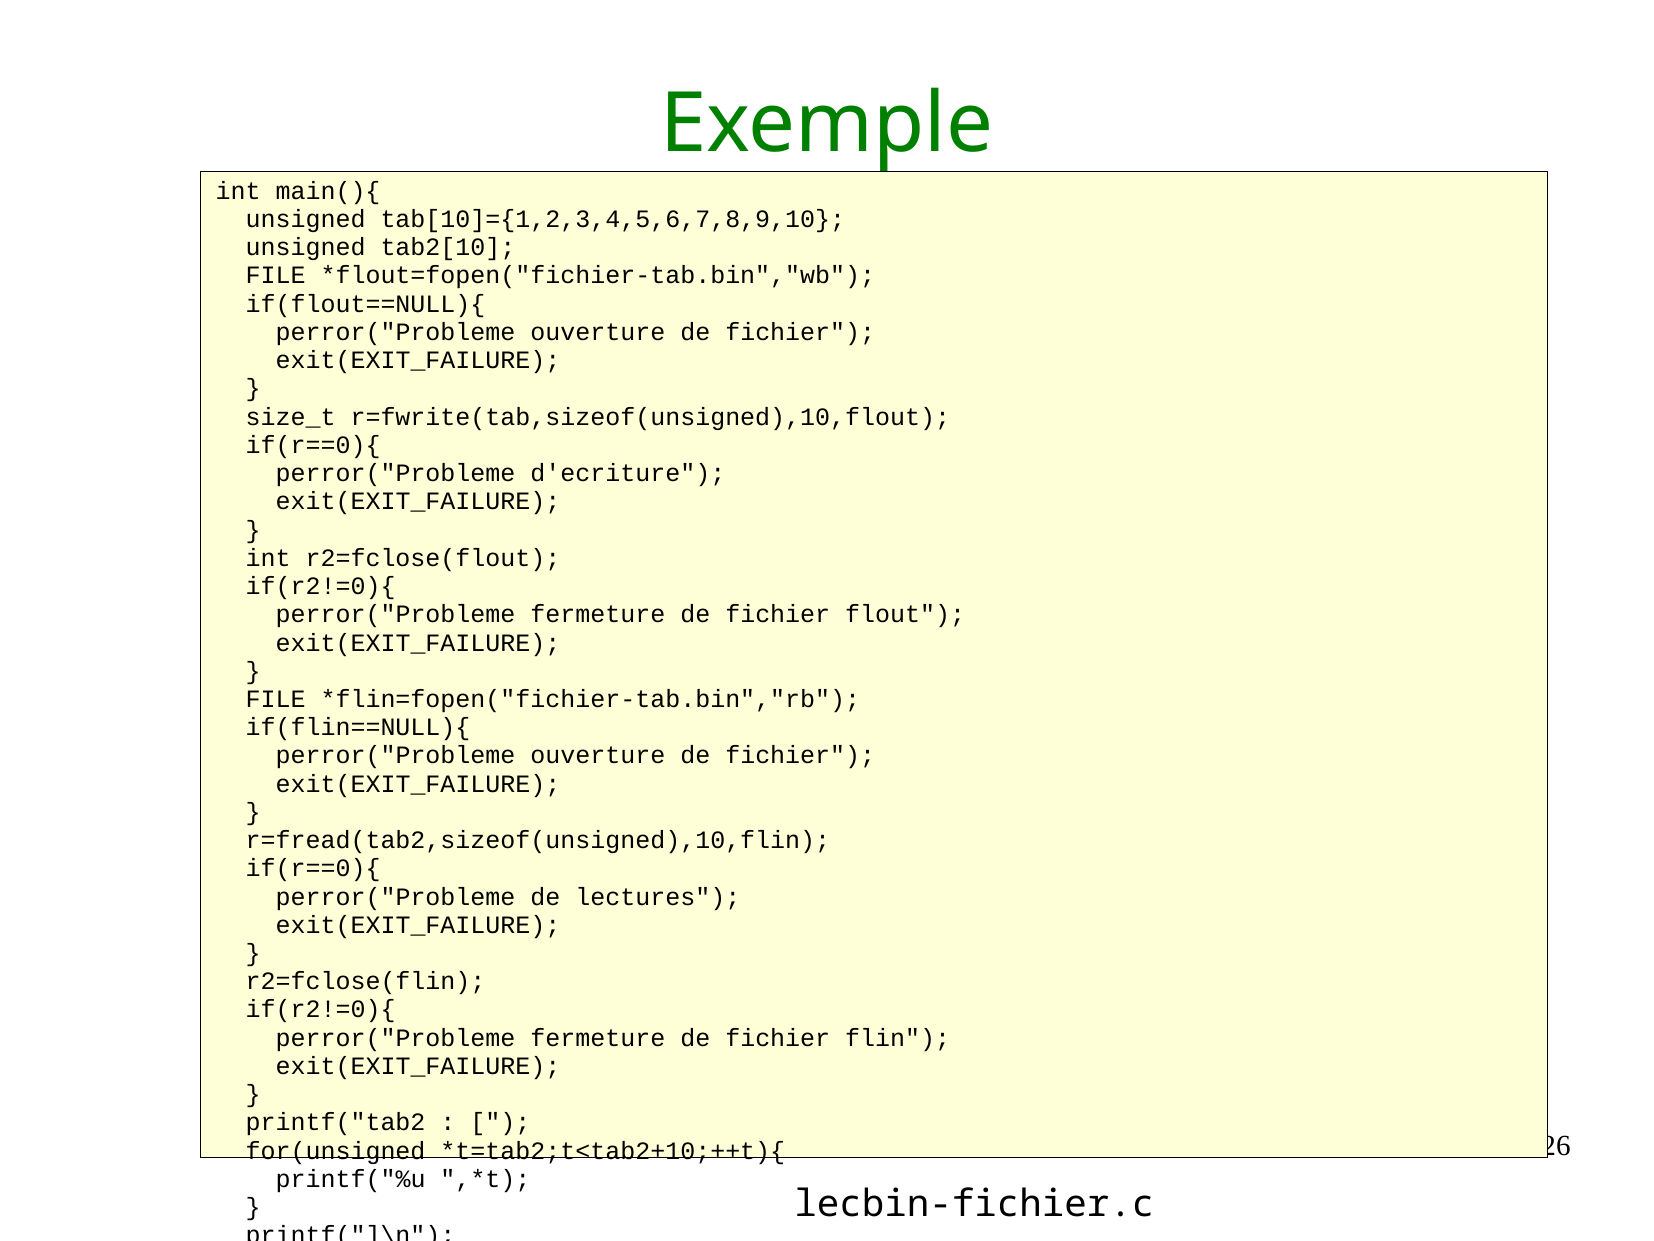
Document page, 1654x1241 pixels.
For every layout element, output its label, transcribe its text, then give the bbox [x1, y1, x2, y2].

text_box lecbin-fichier.c [779, 1169, 1276, 1227]
text_box int main(){ unsigned tab[10]={1,2,3,4,5,6,7,8,9,10}; unsigned tab2[10]; FILE *flout=fopen("fichier-tab.bin","wb"); if(flout==NULL){ perror("Probleme ouverture de fichier"); exit(EXIT_FAILURE); } size_t r=fwrite(tab,sizeof(unsigned),10,flout); if(r==0){ perror("Probleme d'ecriture"); exit(EXIT_FAILURE); } int r2=fclose(flout); if(r2!=0){ perror("Probleme fermeture de fichier flout"); exit(EXIT_FAILURE); } FILE *flin=fopen("fichier-tab.bin","rb"); if(flin==NULL){ perror("Probleme ouverture de fichier"); exit(EXIT_FAILURE); } r=fread(tab2,sizeof(unsigned),10,flin); if(r==0){ perror("Probleme de lectures"); exit(EXIT_FAILURE); } r2=fclose(flin); if(r2!=0){ perror("Probleme fermeture de fichier flin"); exit(EXIT_FAILURE); } printf("tab2 : ["); for(unsigned *t=tab2;t<tab2+10;++t){ printf("%u ",*t); } printf("]\n"); } [200, 171, 1548, 1158]
title Exemple [82, 49, 1571, 189]
